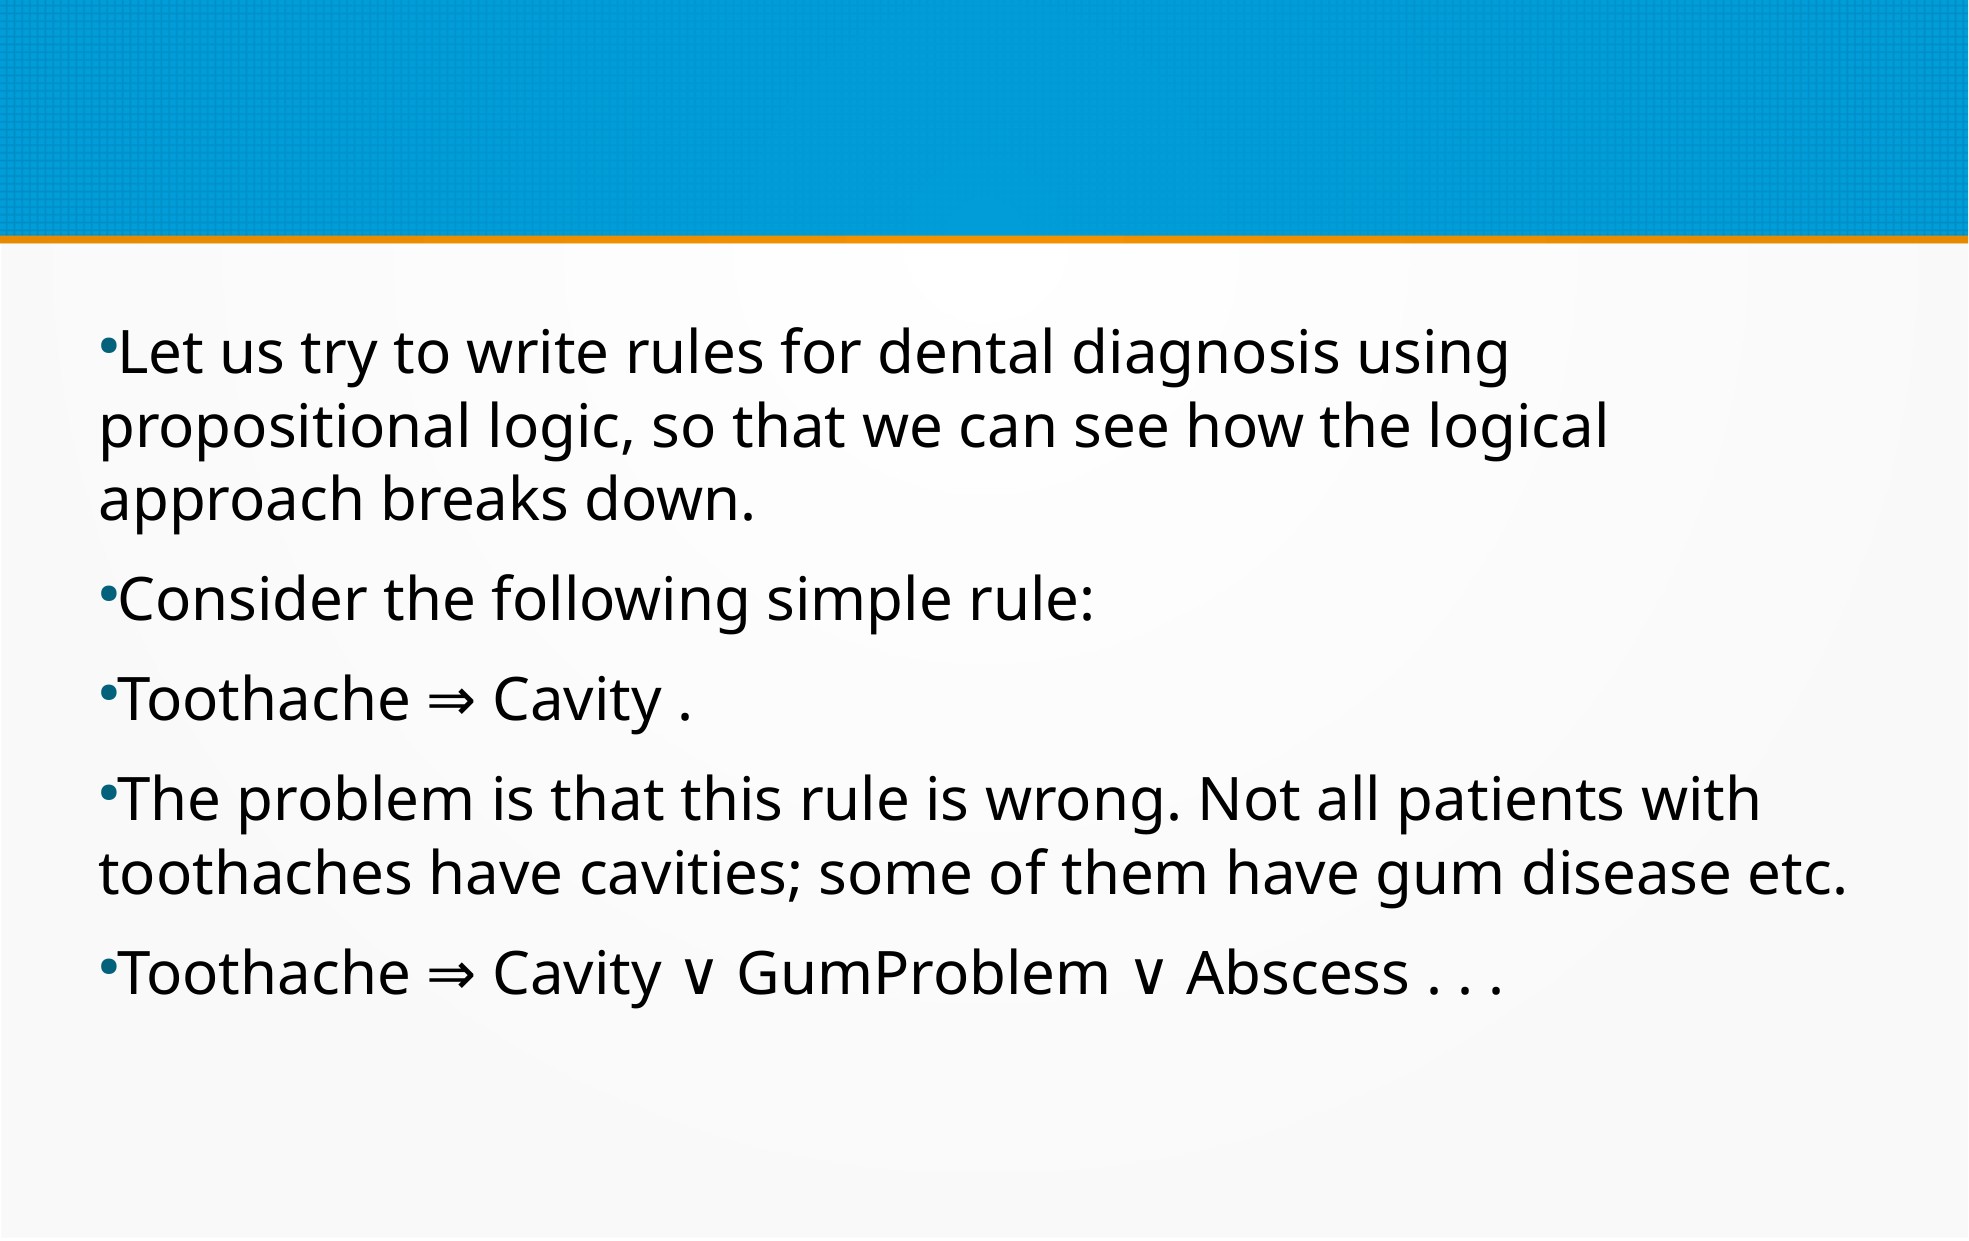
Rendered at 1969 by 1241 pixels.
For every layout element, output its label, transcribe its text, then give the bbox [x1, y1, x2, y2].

list Let us try to write rules for dental diagnosis using propositional logic, so that we can see how the logical approach breaks down. Consider the following simple rule: Toothache ⇒ Cavity . The problem is that this rule is wrong. Not all patients with toothaches have cavities; some of them have gum disease etc. Toothache ⇒ Cavity ∨ GumProblem ∨ Abscess . . . [98, 315, 1861, 1081]
